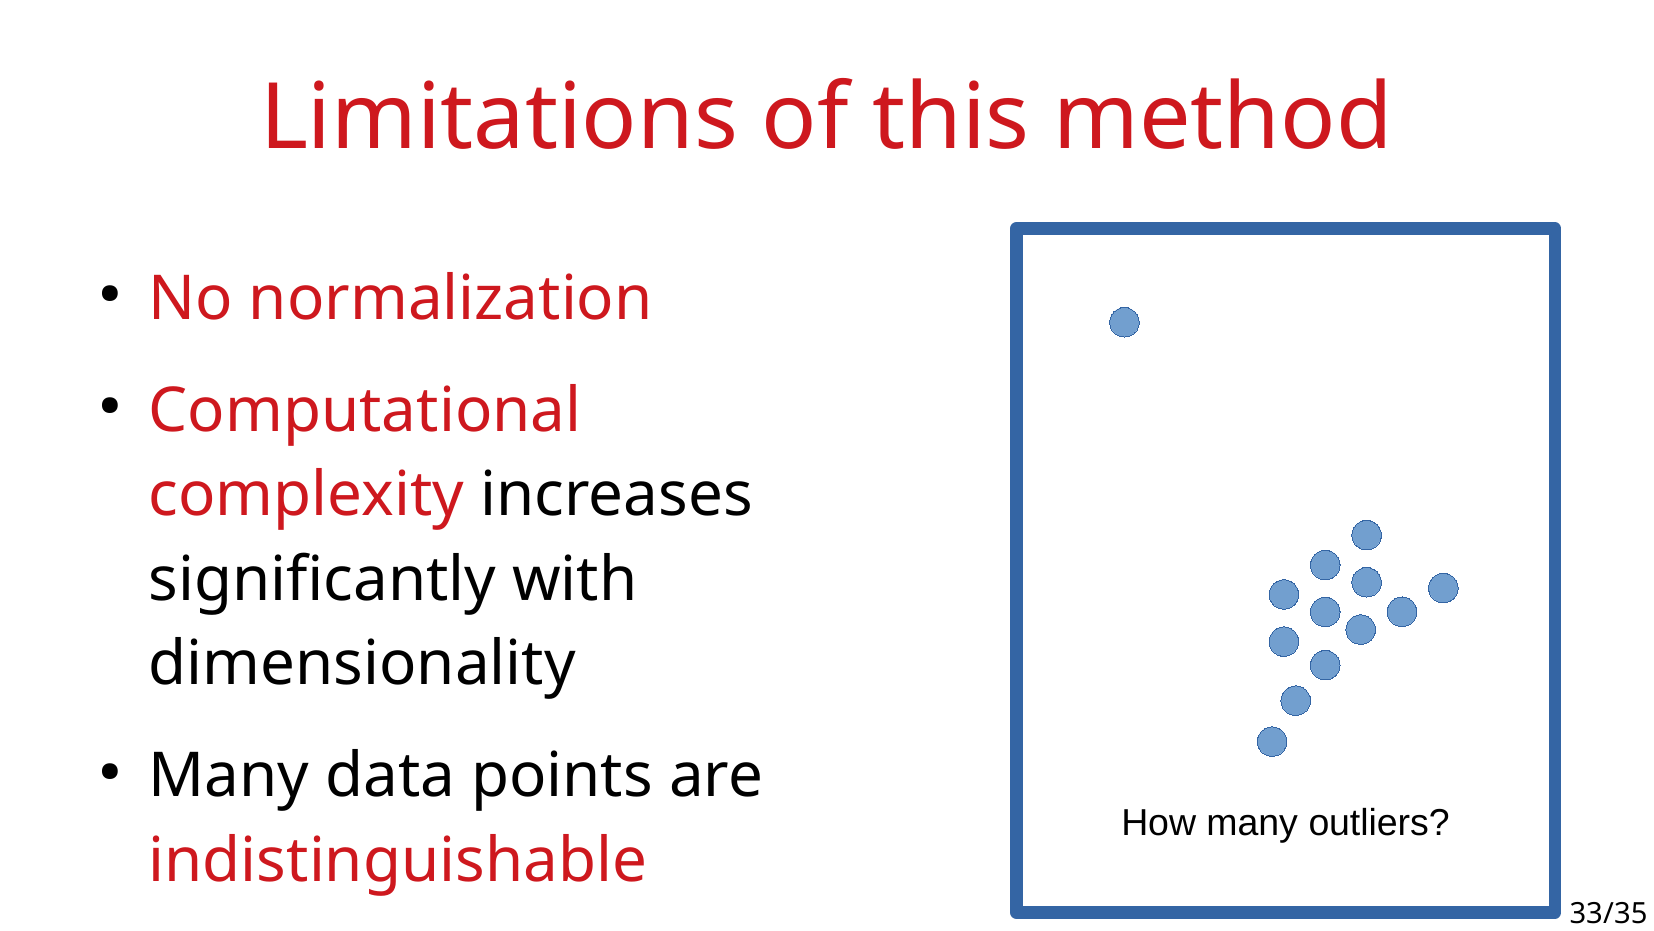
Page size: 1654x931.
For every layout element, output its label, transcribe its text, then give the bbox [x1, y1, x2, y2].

text_box How many outliers? [1016, 228, 1555, 913]
title Limitations of this method [82, 1, 1571, 226]
list No normalization Computational complexity increases significantly with dimensionality Many data points are indistinguishable [82, 253, 862, 902]
